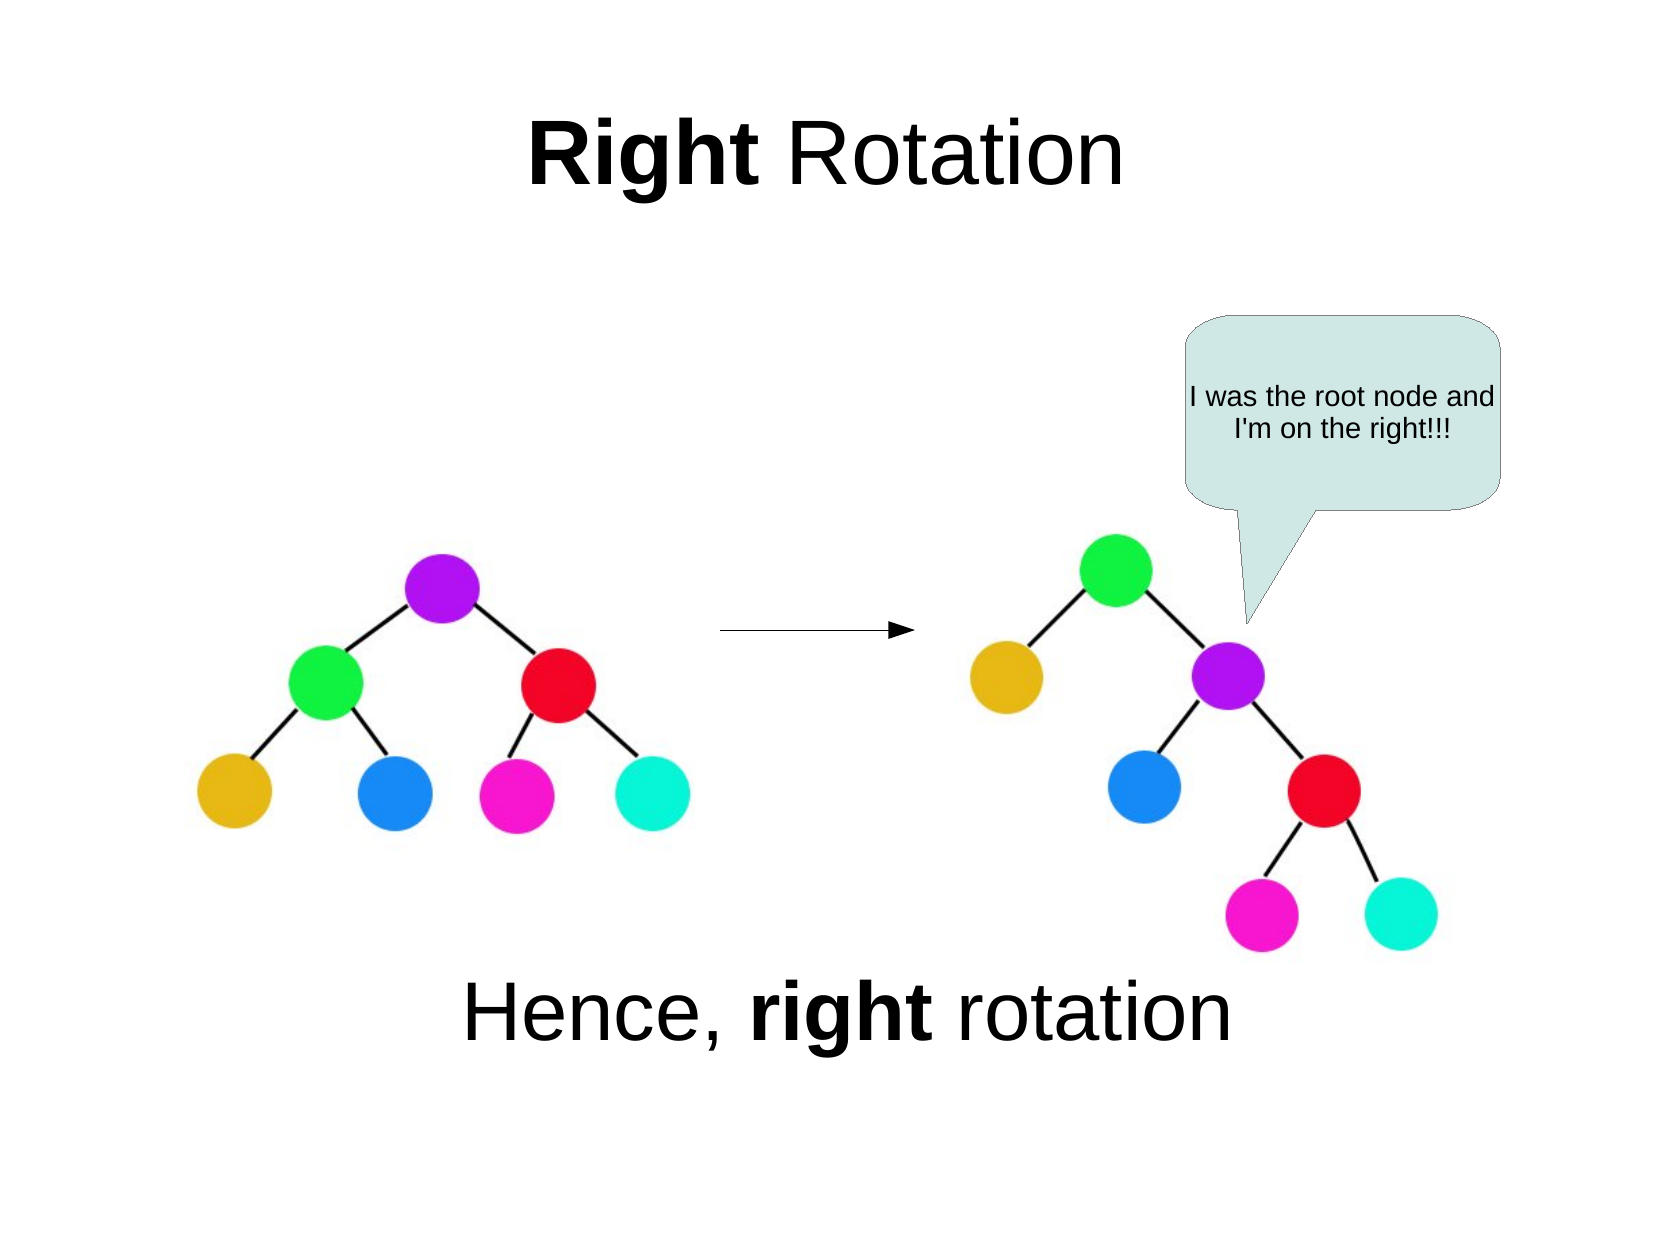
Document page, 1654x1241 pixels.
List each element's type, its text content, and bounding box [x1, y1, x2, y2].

text_box Hence, right rotation [446, 958, 1216, 1081]
picture [30, 464, 1561, 1028]
text_box I was the root node and I'm on the right!!! [1185, 315, 1501, 624]
title Right Rotation [82, 49, 1571, 257]
